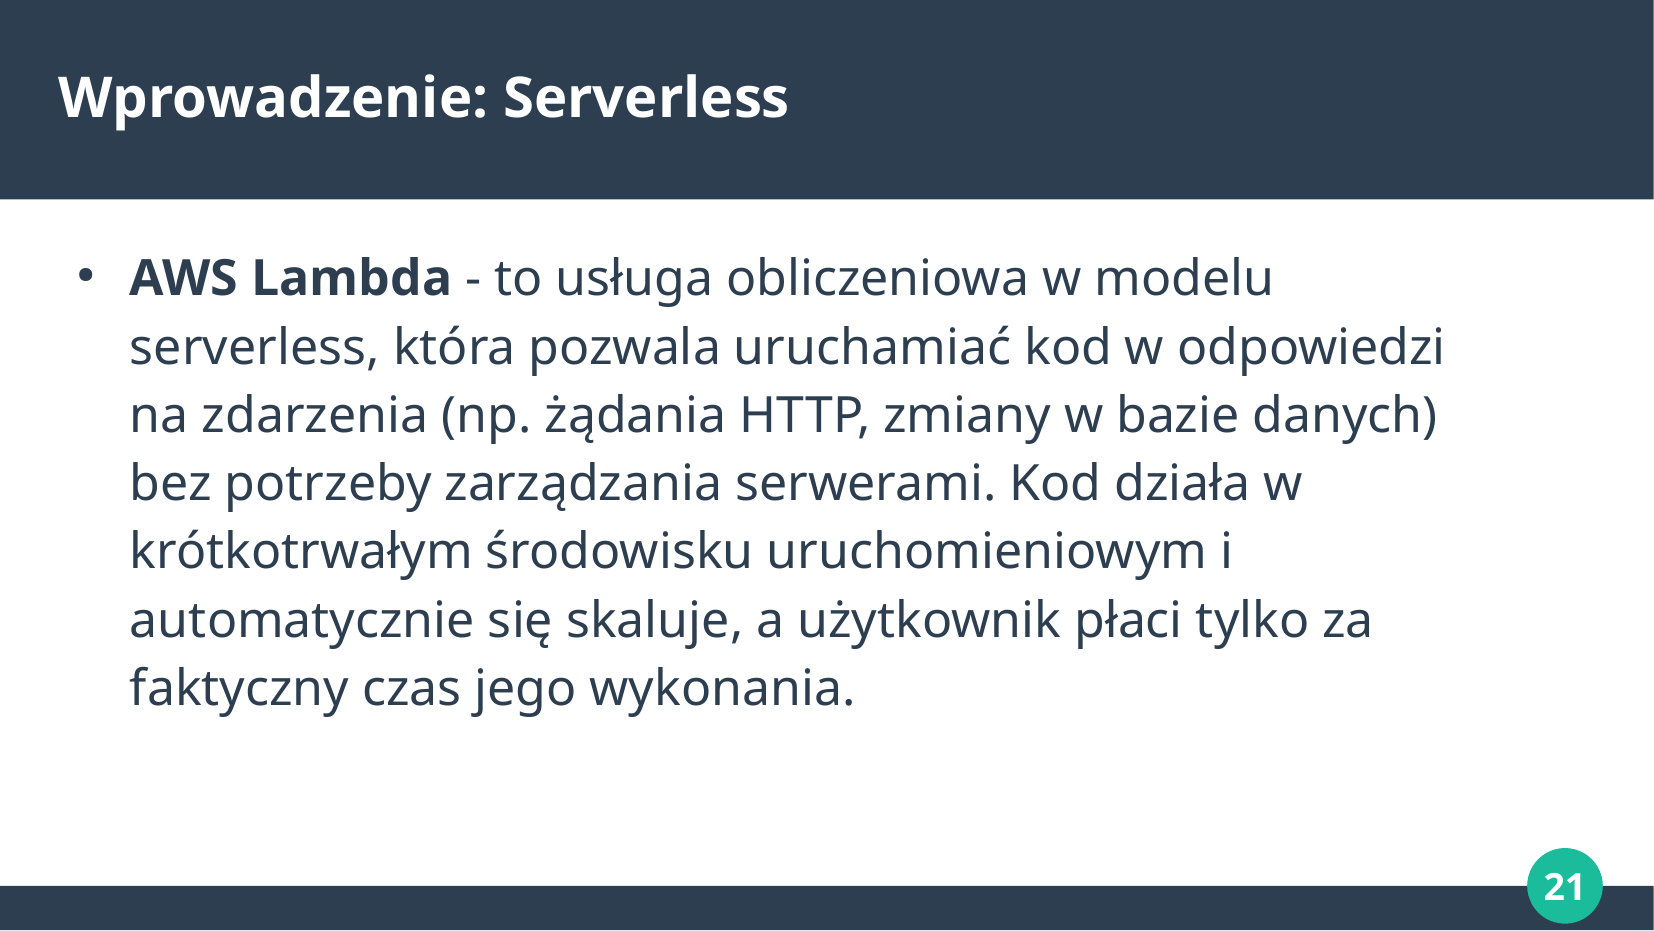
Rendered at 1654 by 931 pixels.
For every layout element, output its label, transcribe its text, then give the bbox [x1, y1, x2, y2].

title Wprowadzenie: Serverless [59, 37, 1595, 156]
list AWS Lambda - to usługa obliczeniowa w modelu serverless, która pozwala uruchamiać kod w odpowiedzi na zdarzenia (np. żądania HTTP, zmiany w bazie danych) bez potrzeby zarządzania serwerami. Kod działa w krótkotrwałym środowisku uruchomieniowym i automatycznie się skaluje, a użytkownik płaci tylko za faktyczny czas jego wykonania. [59, 242, 1501, 863]
